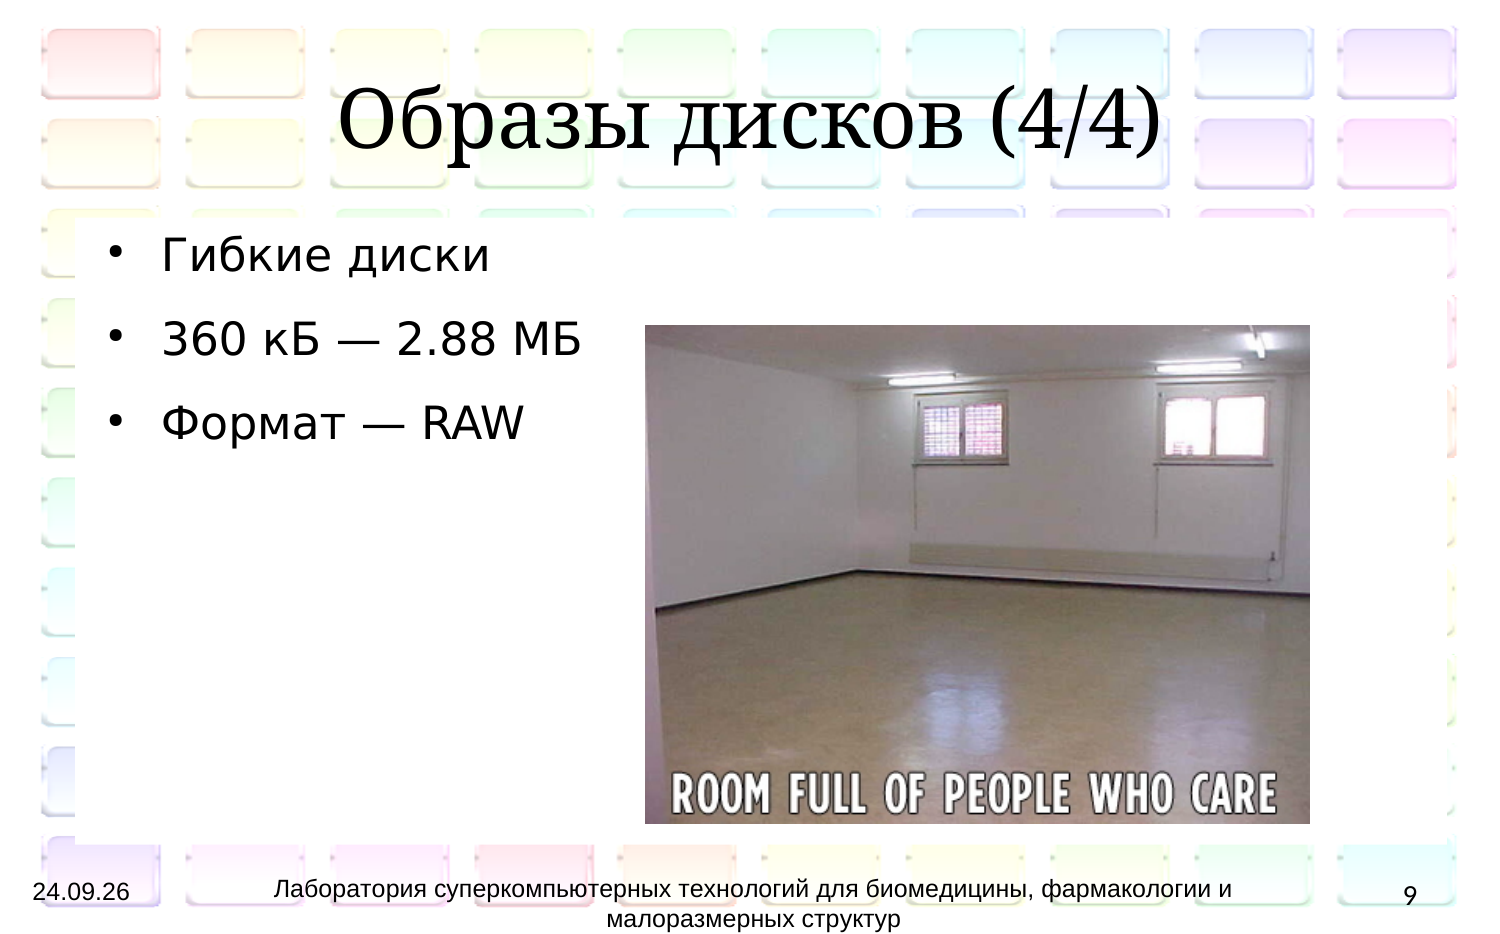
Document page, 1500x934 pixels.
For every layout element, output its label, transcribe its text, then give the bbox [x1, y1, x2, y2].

list Гибкие диски 360 кБ — 2.88 МБ Формат — RAW [75, 217, 1447, 845]
text_box <номер> [1387, 868, 1473, 918]
title Образы дисков (4/4) [75, 37, 1426, 193]
picture [0, 0, 1500, 934]
text_box 11.03.12 [17, 868, 184, 918]
text_box Лаборатория суперкомпьютерных технологий для биомедицины, фармакологии и малоразмерных структур [171, 864, 1338, 915]
